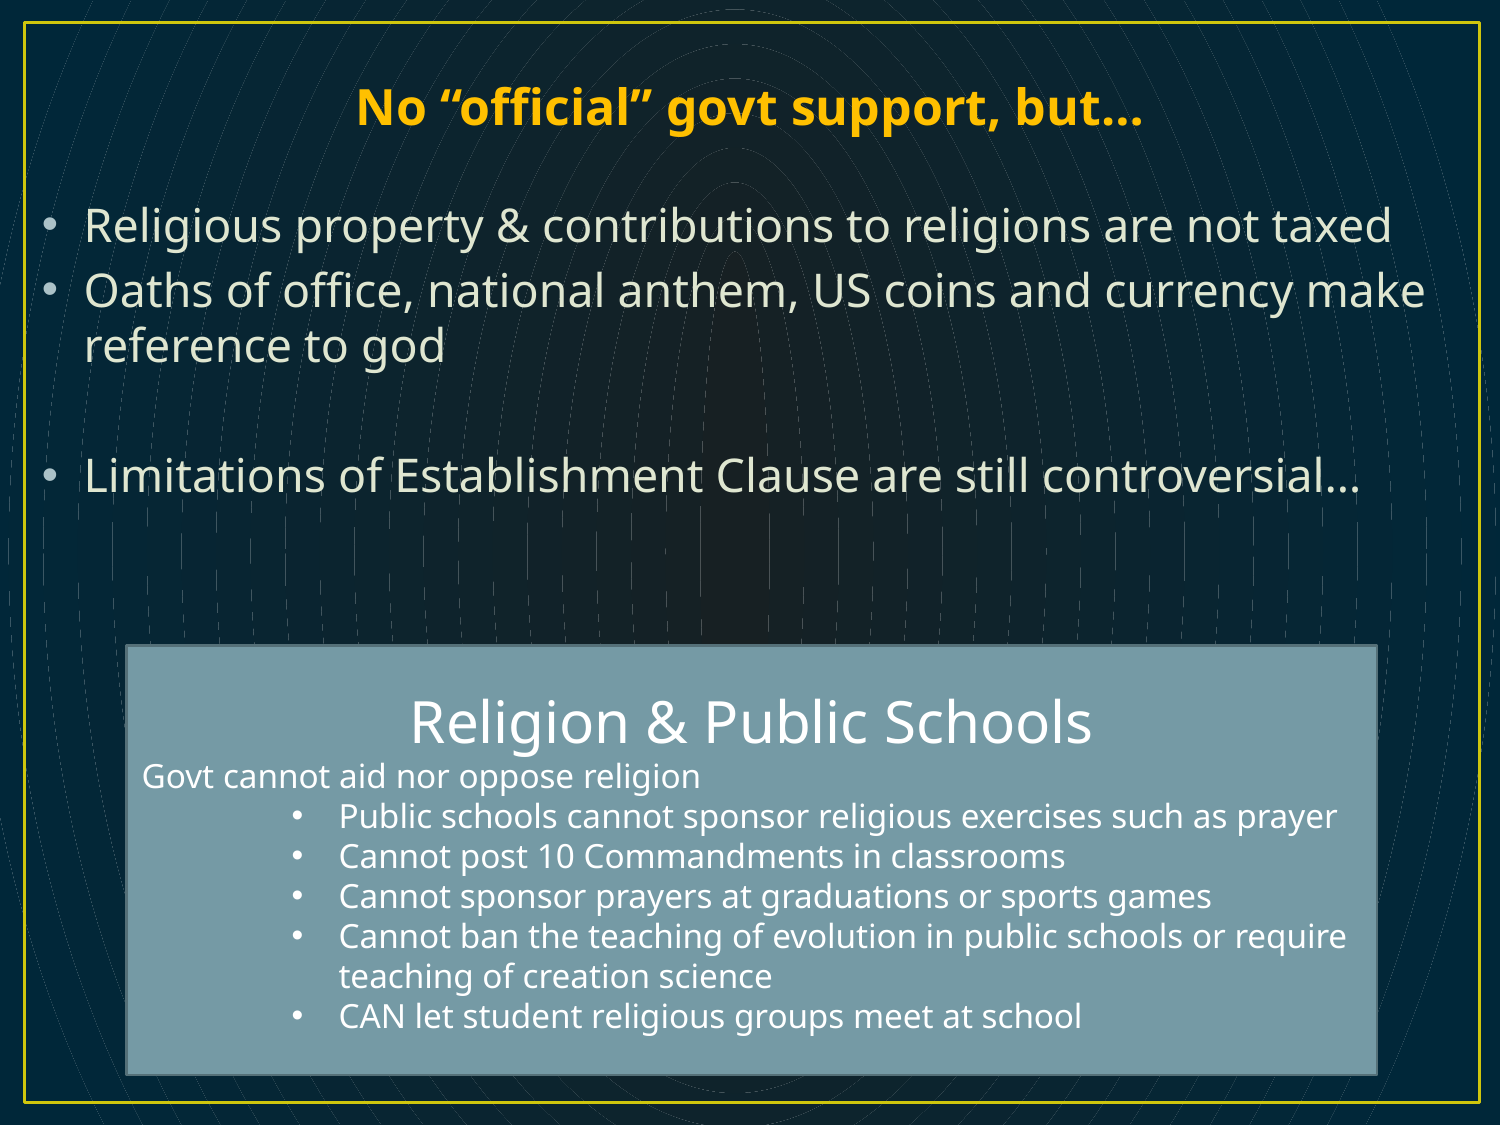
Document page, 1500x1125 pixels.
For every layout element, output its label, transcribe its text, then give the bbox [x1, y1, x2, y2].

title No “official” govt support, but… [243, 0, 1257, 143]
list Religious property & contributions to religions are not taxed Oaths of office, national anthem, US coins and currency make reference to god Limitations of Establishment Clause are still controversial… [26, 188, 1476, 600]
text_box Religion & Public Schools Govt cannot aid nor oppose religion Public schools cannot sponsor religious exercises such as prayer Cannot post 10 Commandments in classrooms Cannot sponsor prayers at graduations or sports games Cannot ban the teaching of evolution in public schools or require teaching of creation science CAN let student religious groups meet at school [126, 645, 1377, 1075]
